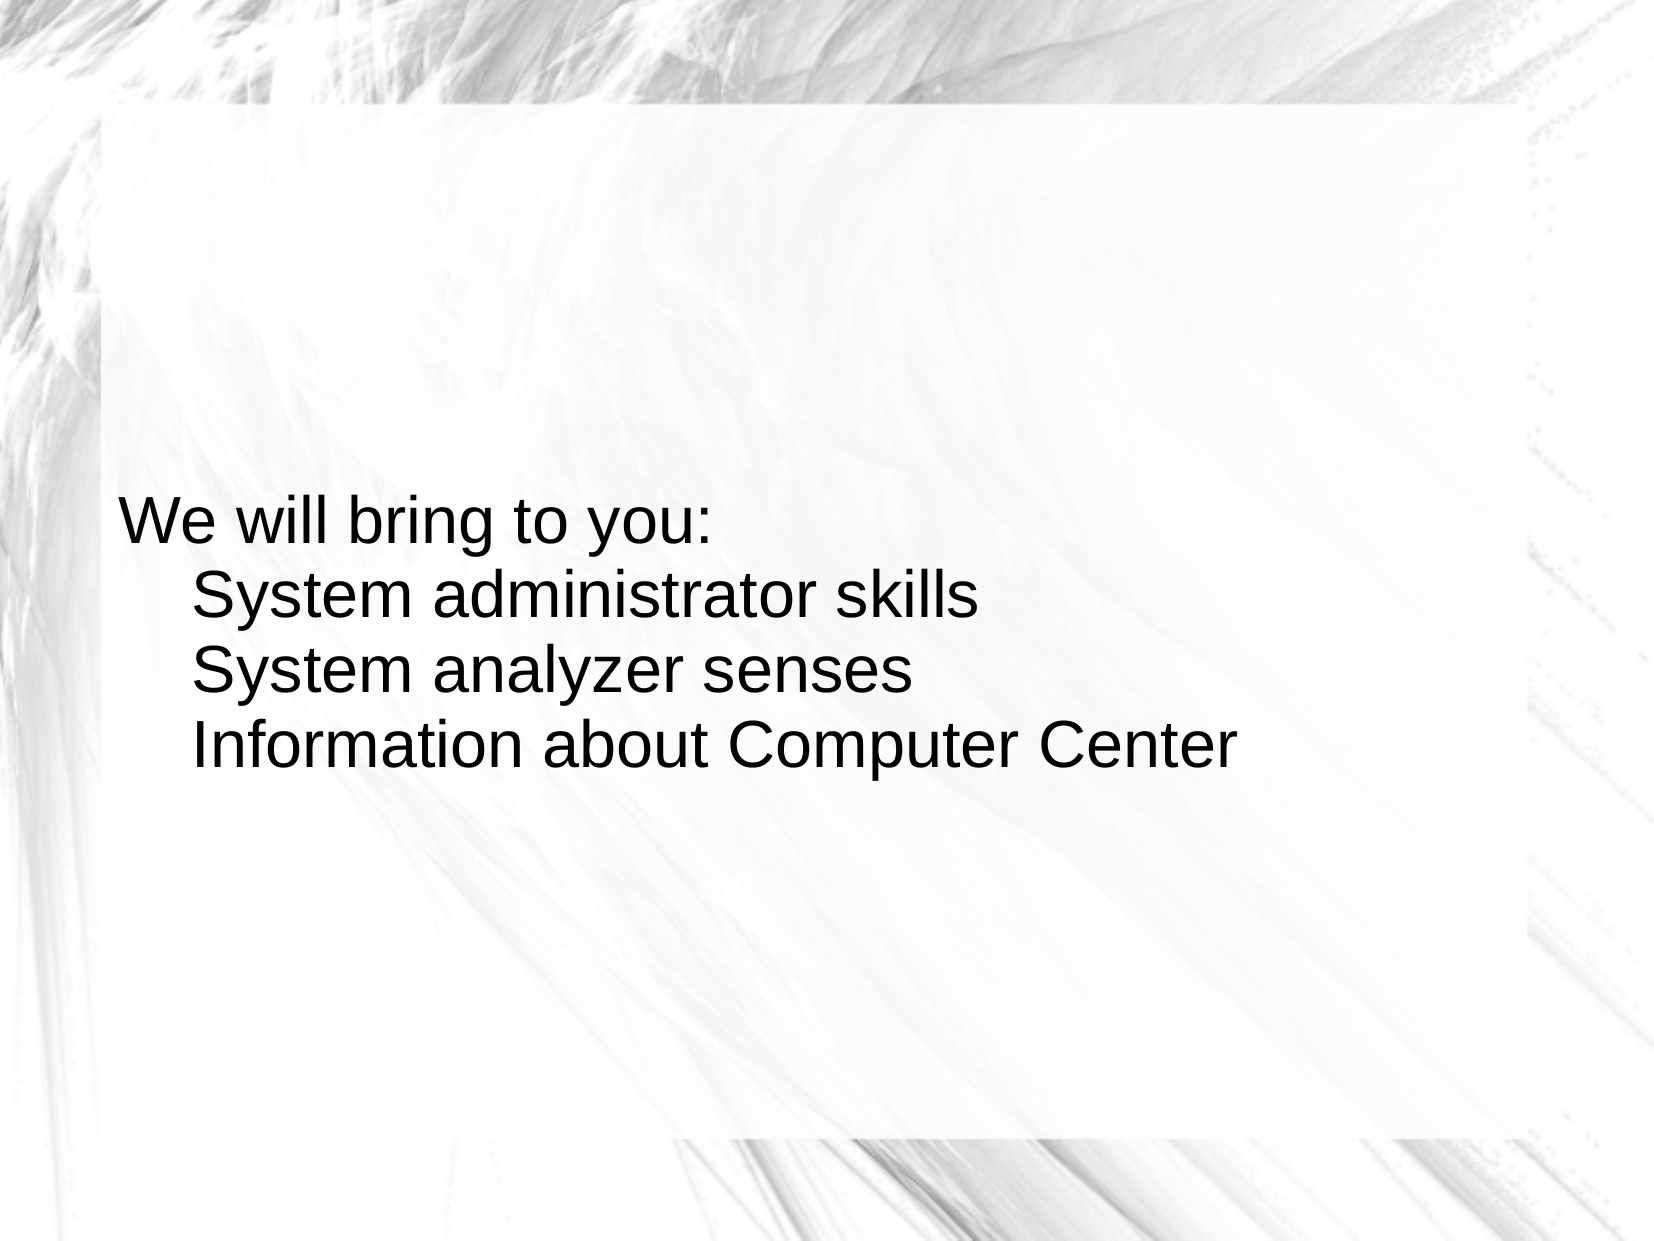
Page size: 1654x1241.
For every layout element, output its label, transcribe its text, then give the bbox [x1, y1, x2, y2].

subtitle We will bring to you: System administrator skills System analyzer senses Information about Computer Center [118, 327, 1571, 938]
picture [0, 0, 1654, 1241]
